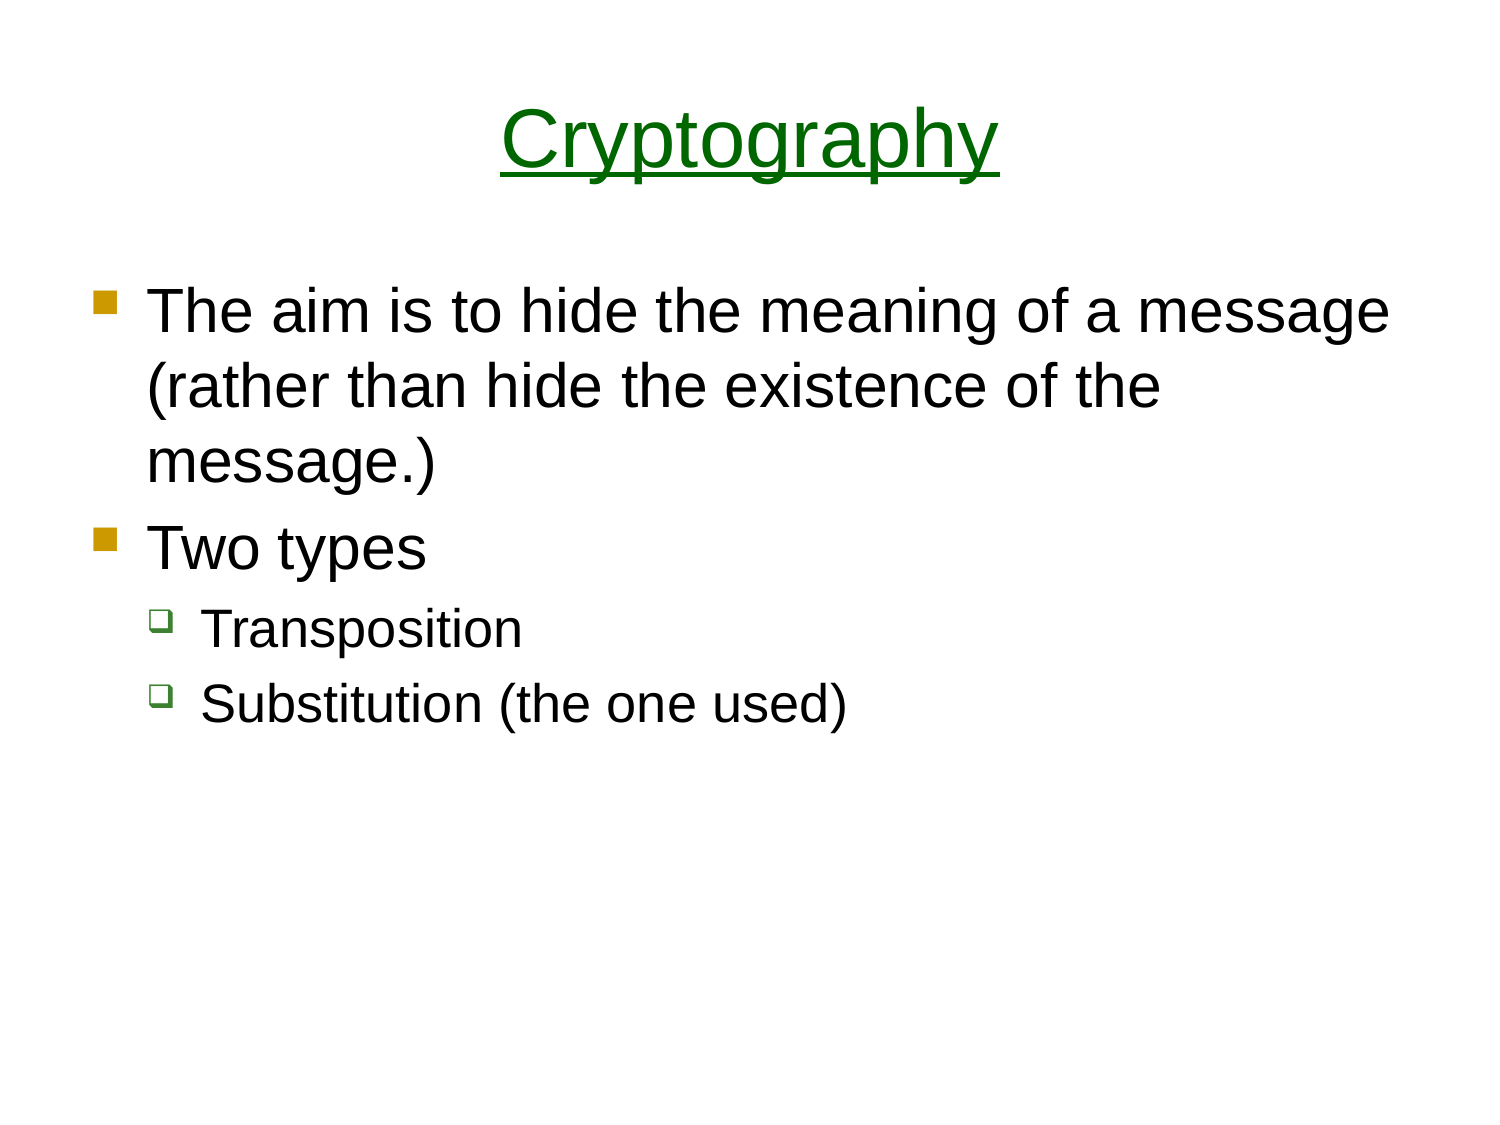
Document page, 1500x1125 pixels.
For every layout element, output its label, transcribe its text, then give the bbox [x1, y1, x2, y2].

title Cryptography [75, 88, 1425, 190]
list The aim is to hide the meaning of a message (rather than hide the existence of the message.) Two types Transposition Substitution (the one used) [75, 262, 1425, 1006]
